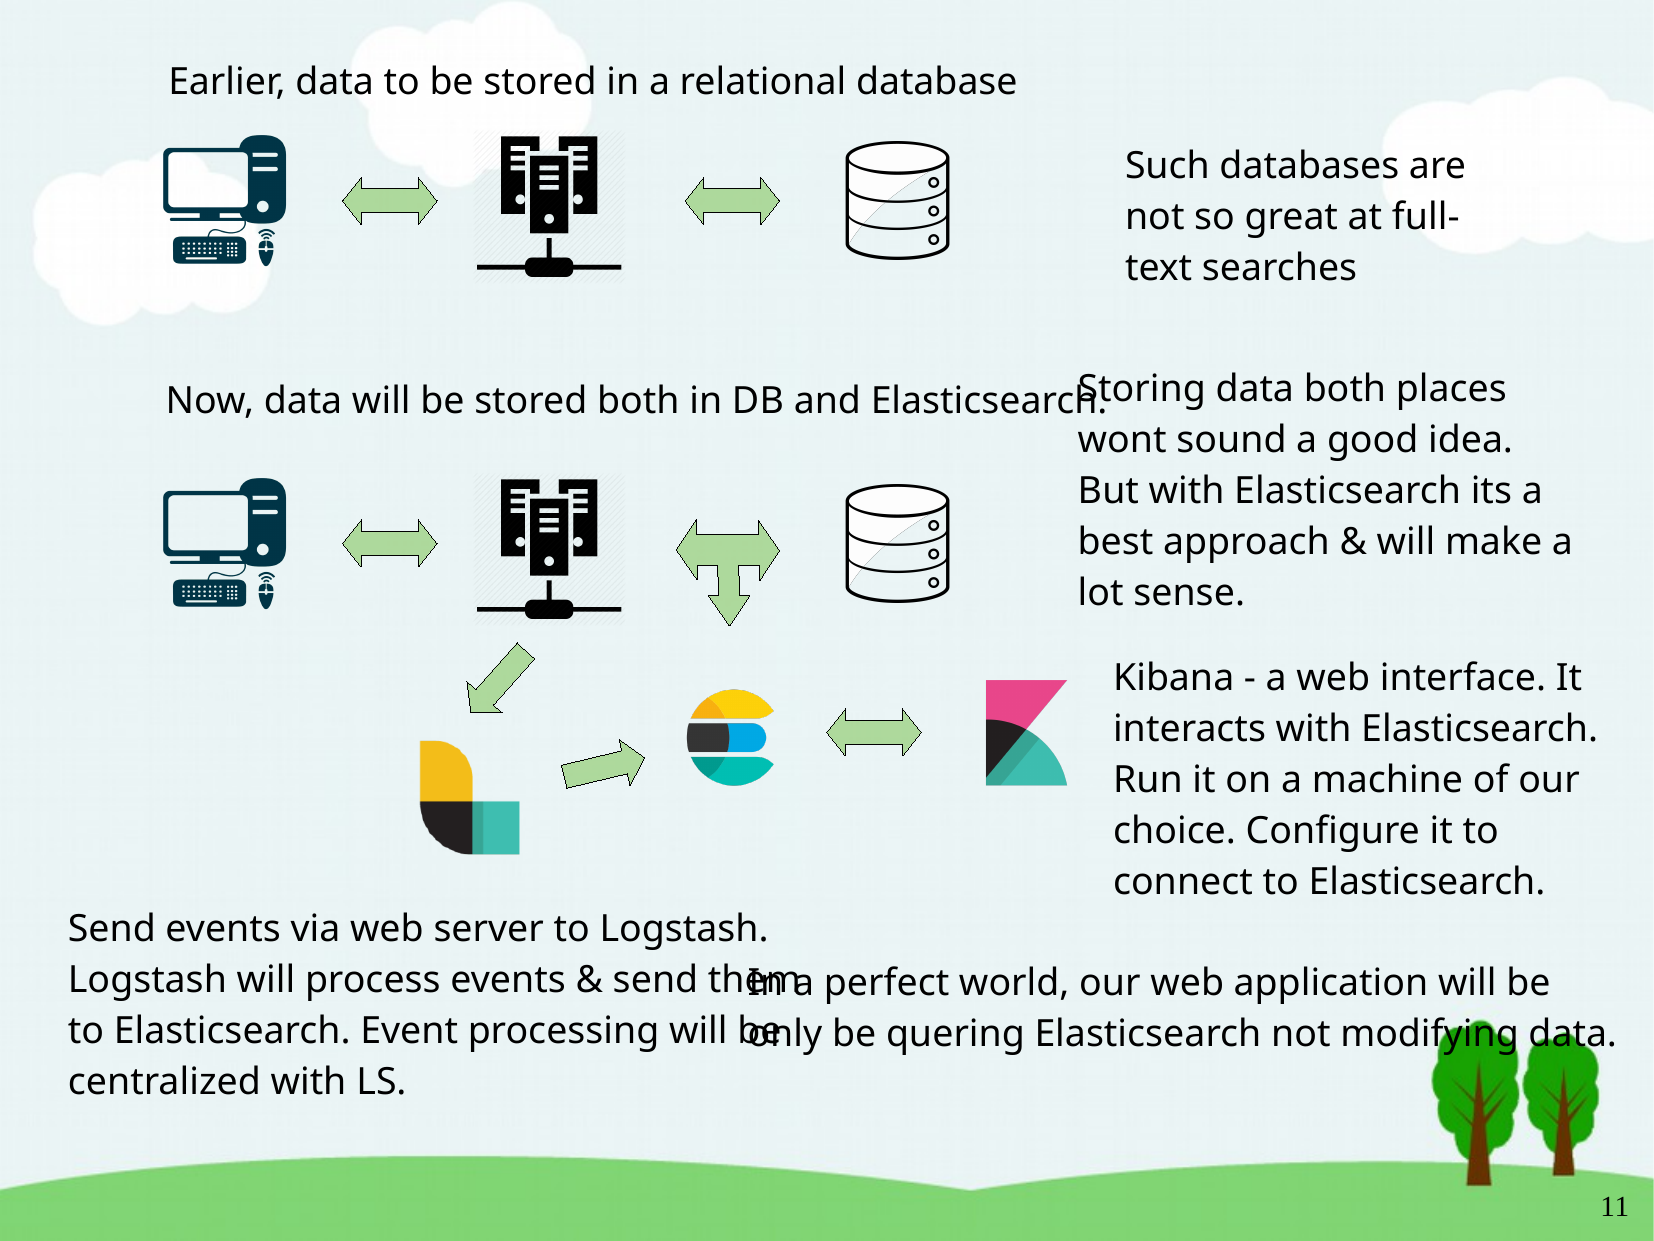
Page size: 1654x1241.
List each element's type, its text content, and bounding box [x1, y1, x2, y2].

text_box [826, 708, 922, 756]
text_box [685, 177, 780, 225]
text_box Storing data both places wont sound a good idea. But with Elasticsearch its a best approach & will make a lot sense. [1062, 354, 1595, 576]
text_box [342, 519, 438, 567]
text_box [561, 739, 645, 789]
text_box Kibana - a web interface. It interacts with Elasticsearch. Run it on a machine of our choice. Configure it to connect to Elasticsearch. [1098, 643, 1630, 910]
picture [0, 0, 1654, 1241]
text_box [466, 642, 535, 713]
text_box Now, data will be stored both in DB and Elasticsearch. [150, 366, 938, 432]
text_box [342, 177, 438, 225]
text_box In a perfect world, our web application will be only be quering Elasticsearch not modifying data. [732, 947, 1453, 1063]
text_box [676, 519, 780, 626]
text_box Earlier, data to be stored in a relational database [153, 47, 877, 113]
text_box Such databases are not so great at full-text searches [1110, 130, 1536, 247]
text_box Send events via web server to Logstash. Logstash will process events & send them to Elasticsearch. Event processing will be centralized with LS. [53, 894, 686, 1111]
